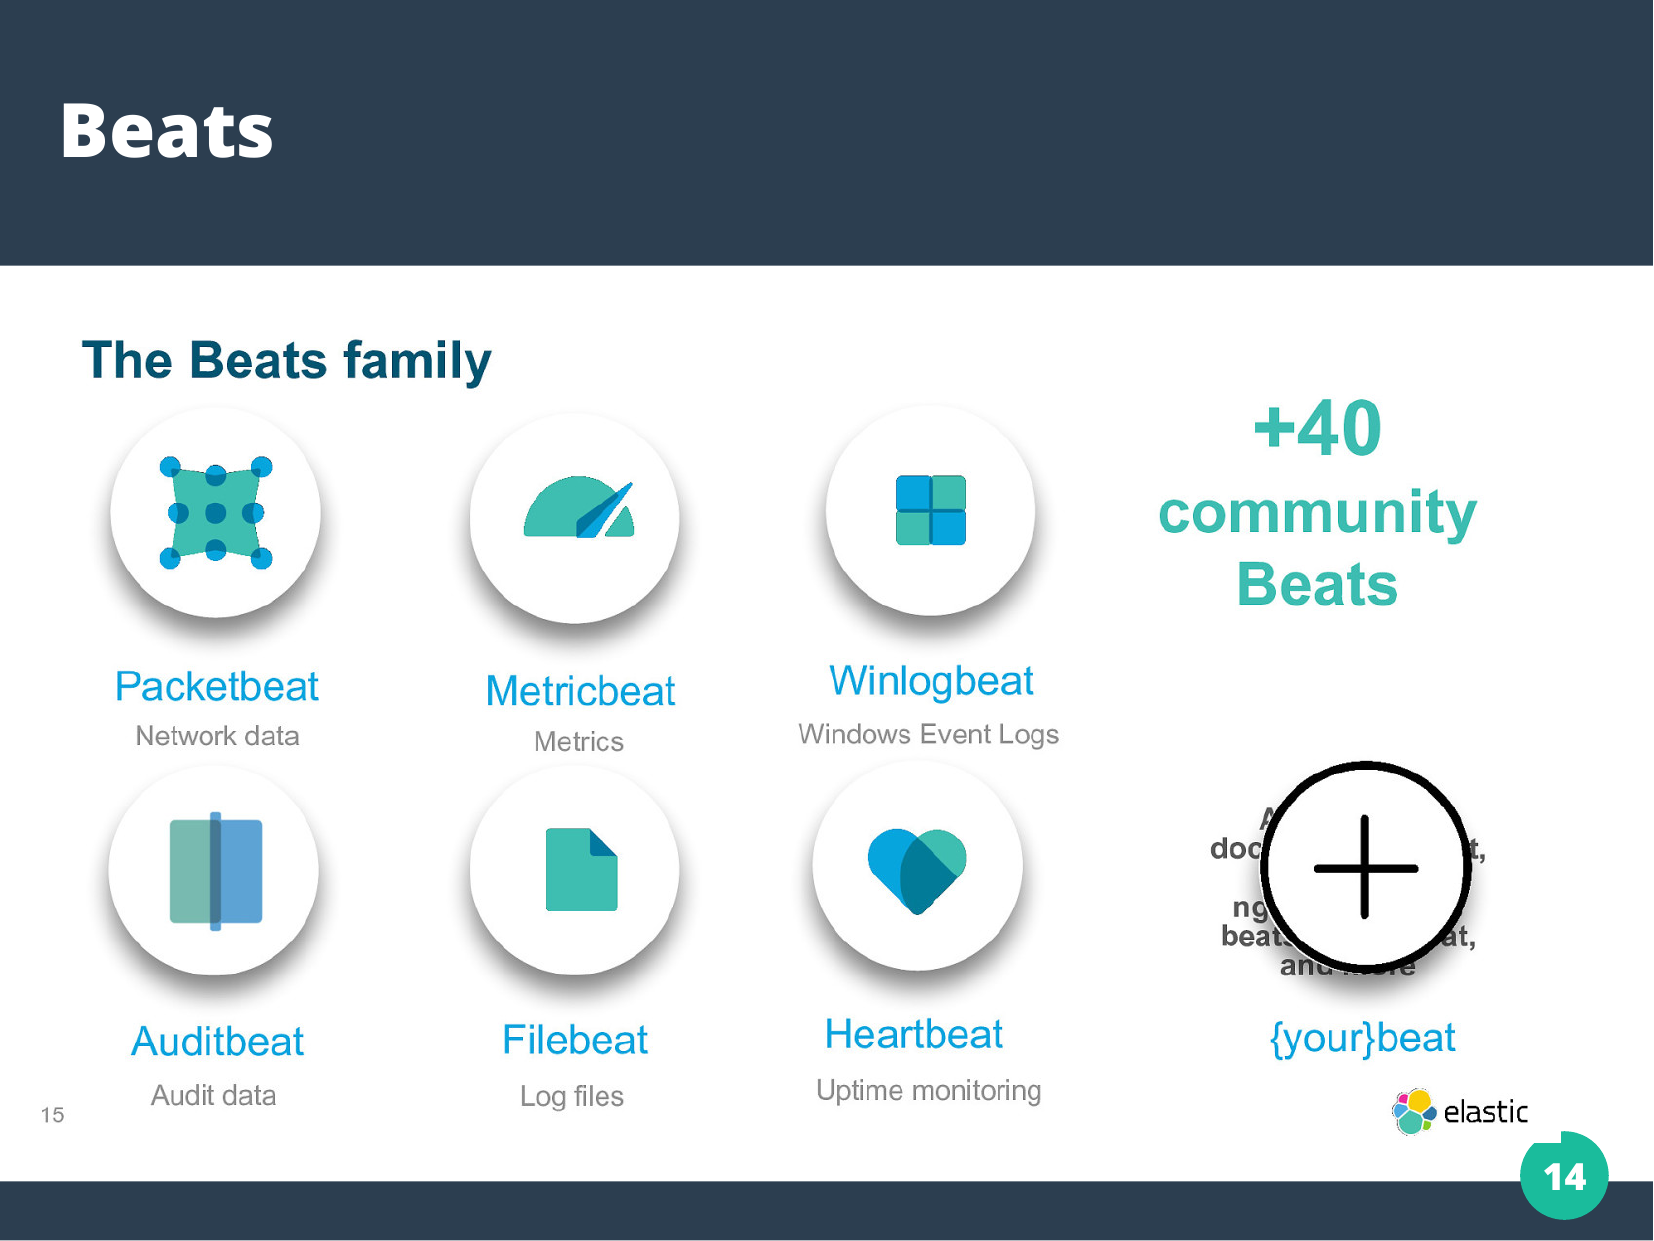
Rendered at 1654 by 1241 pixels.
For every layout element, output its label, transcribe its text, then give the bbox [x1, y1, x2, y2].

title Beats [58, 49, 1594, 207]
picture [8, 269, 1561, 1143]
